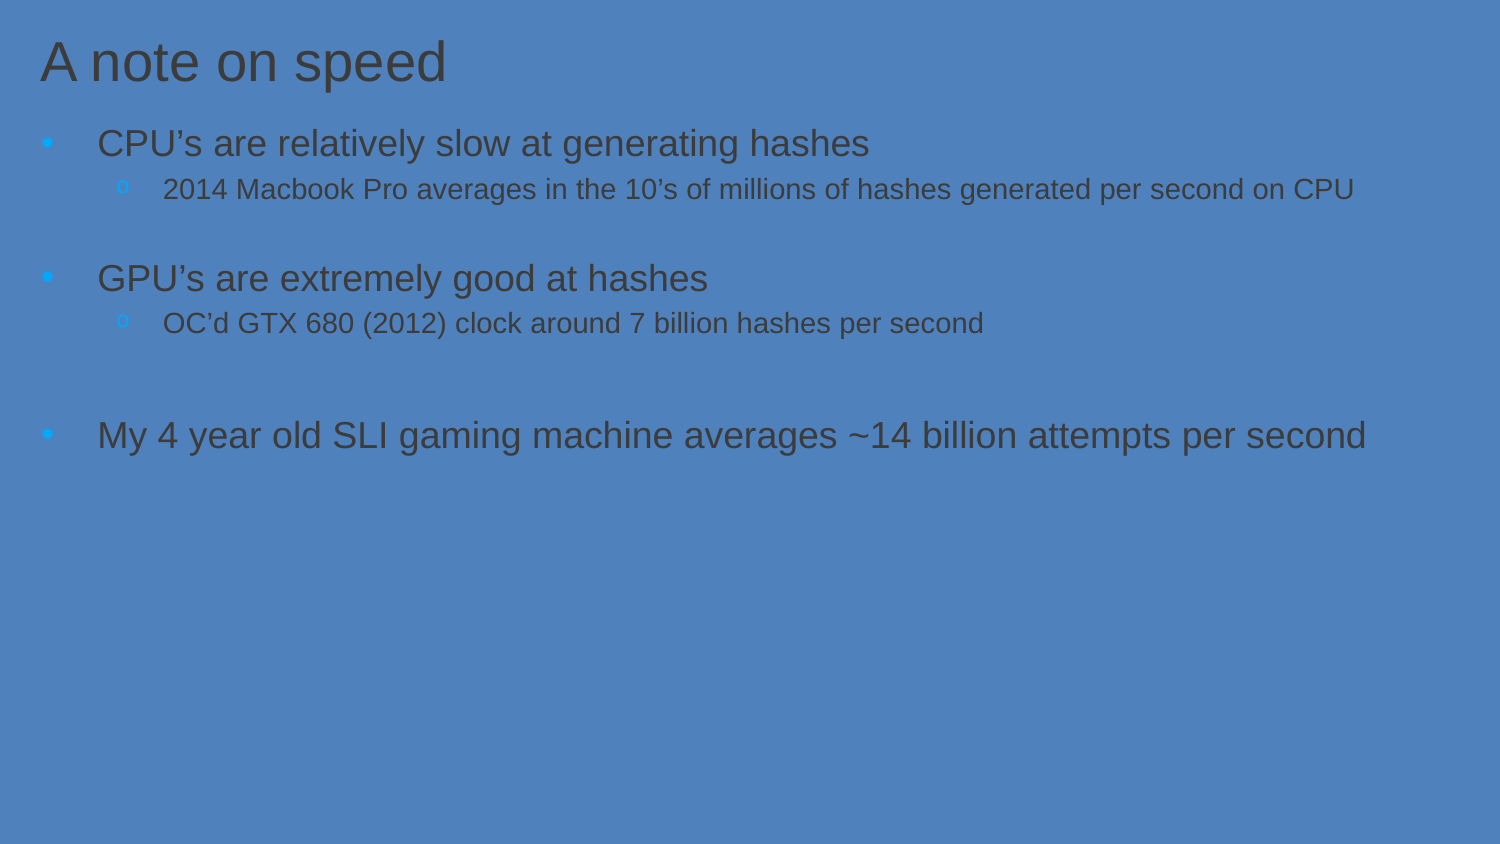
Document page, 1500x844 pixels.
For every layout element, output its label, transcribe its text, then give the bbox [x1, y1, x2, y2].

list CPU’s are relatively slow at generating hashes 2014 Macbook Pro averages in the 10’s of millions of hashes generated per second on CPU GPU’s are extremely good at hashes OC’d GTX 680 (2012) clock around 7 billion hashes per second My 4 year old SLI gaming machine averages ~14 billion attempts per second [33, 111, 1474, 802]
title A note on speed [33, 21, 1500, 97]
